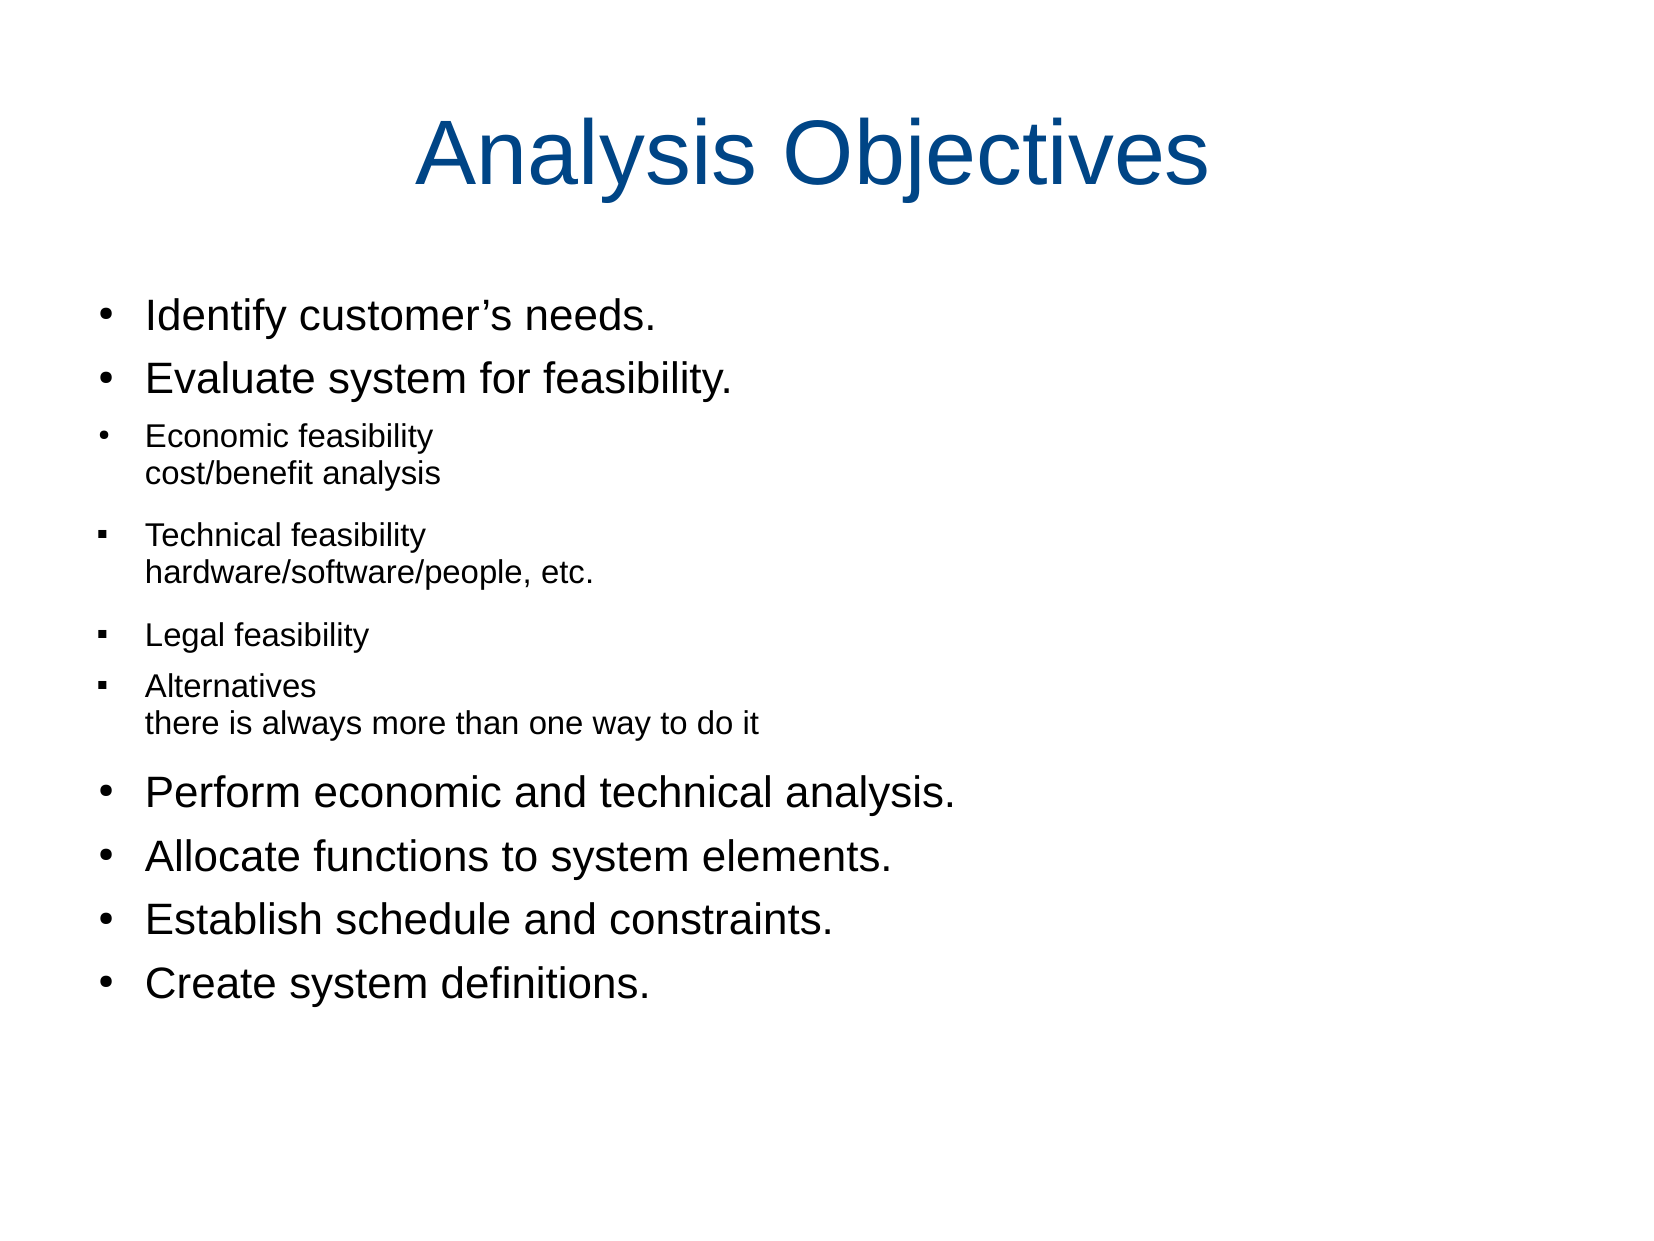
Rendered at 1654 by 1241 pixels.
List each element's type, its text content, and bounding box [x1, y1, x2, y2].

title Analysis Objectives [82, 49, 1571, 257]
list Identify customer’s needs. Evaluate system for feasibility. Economic feasibility cost/benefit analysis Technical feasibility hardware/software/people, etc. Legal feasibility Alternatives there is always more than one way to do it Perform economic and technical analysis. Allocate functions to system elements. Establish schedule and constraints. Create system definitions. [82, 290, 1571, 1010]
